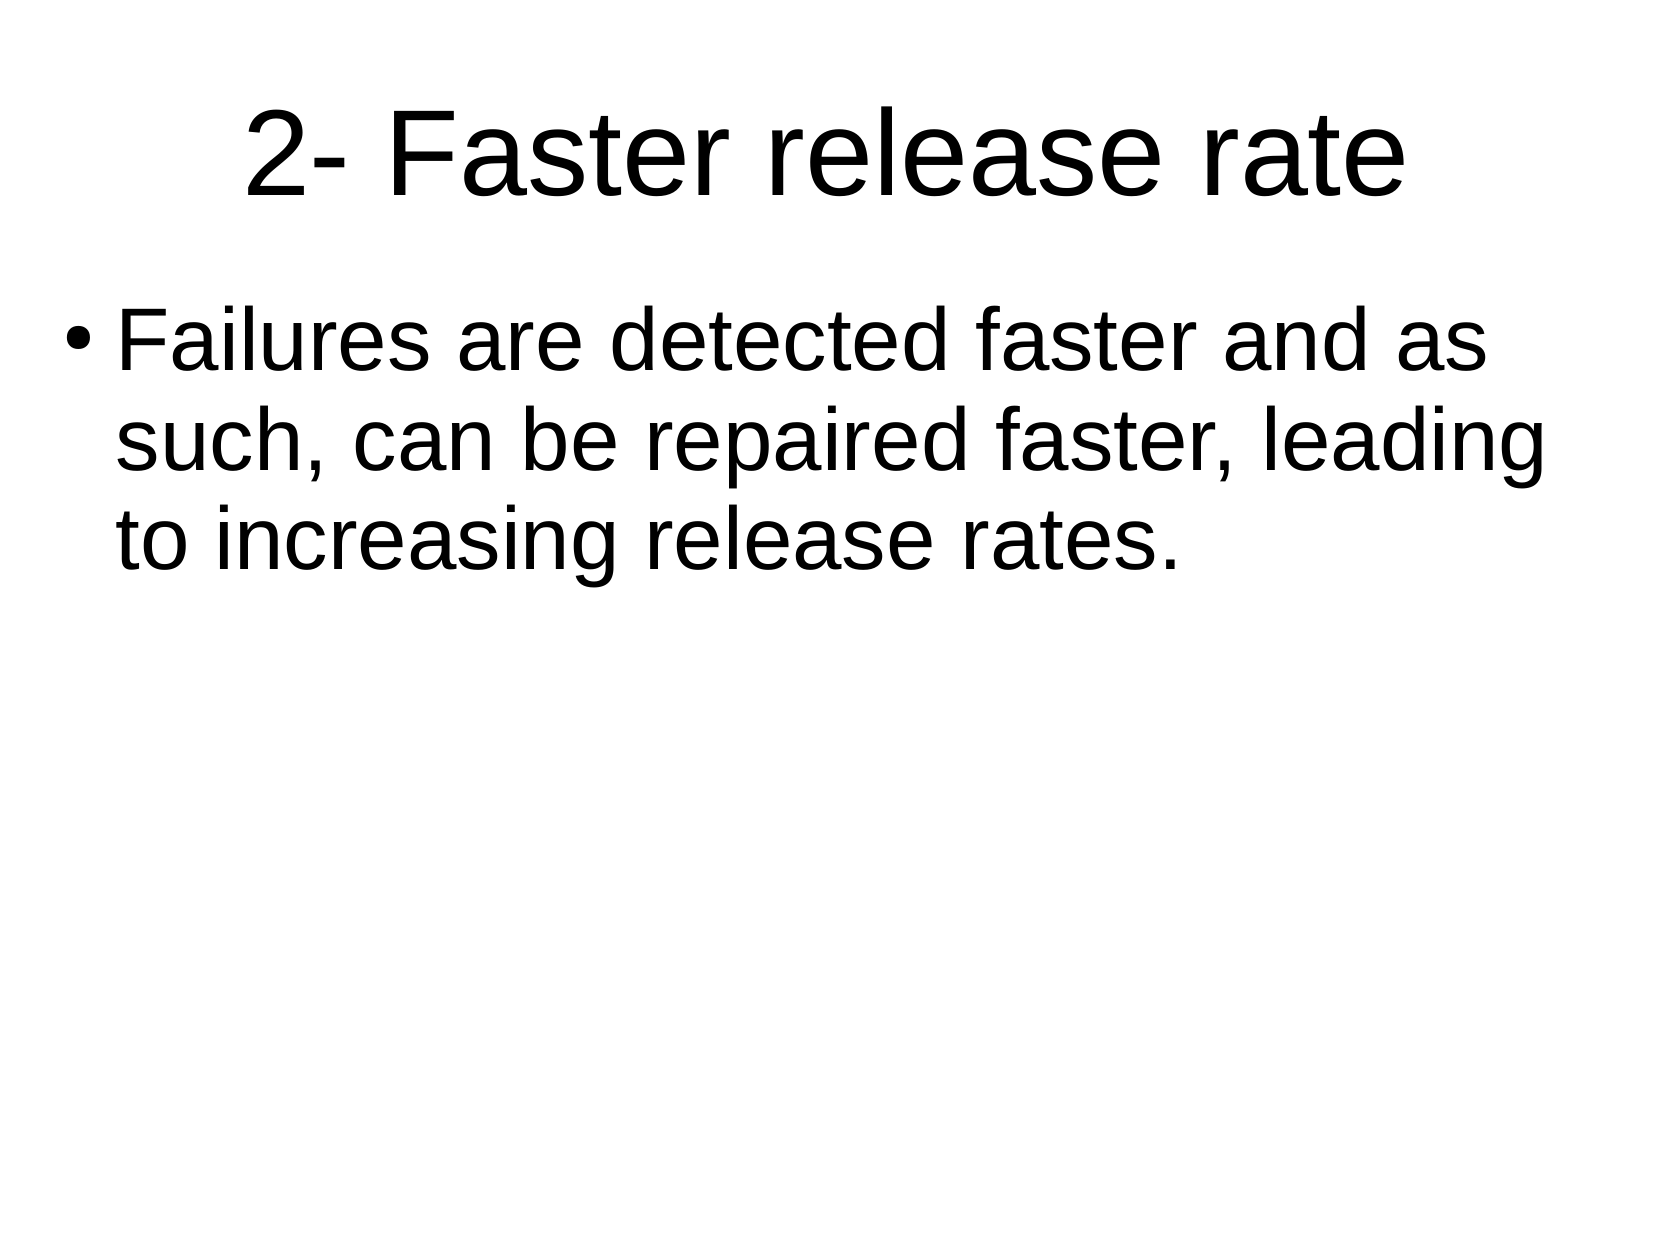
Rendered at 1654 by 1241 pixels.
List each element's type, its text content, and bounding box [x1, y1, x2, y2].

title 2- Faster release rate [82, 49, 1571, 257]
list Failures are detected faster and as such, can be repaired faster, leading to increasing release rates. [45, 290, 1606, 1010]
